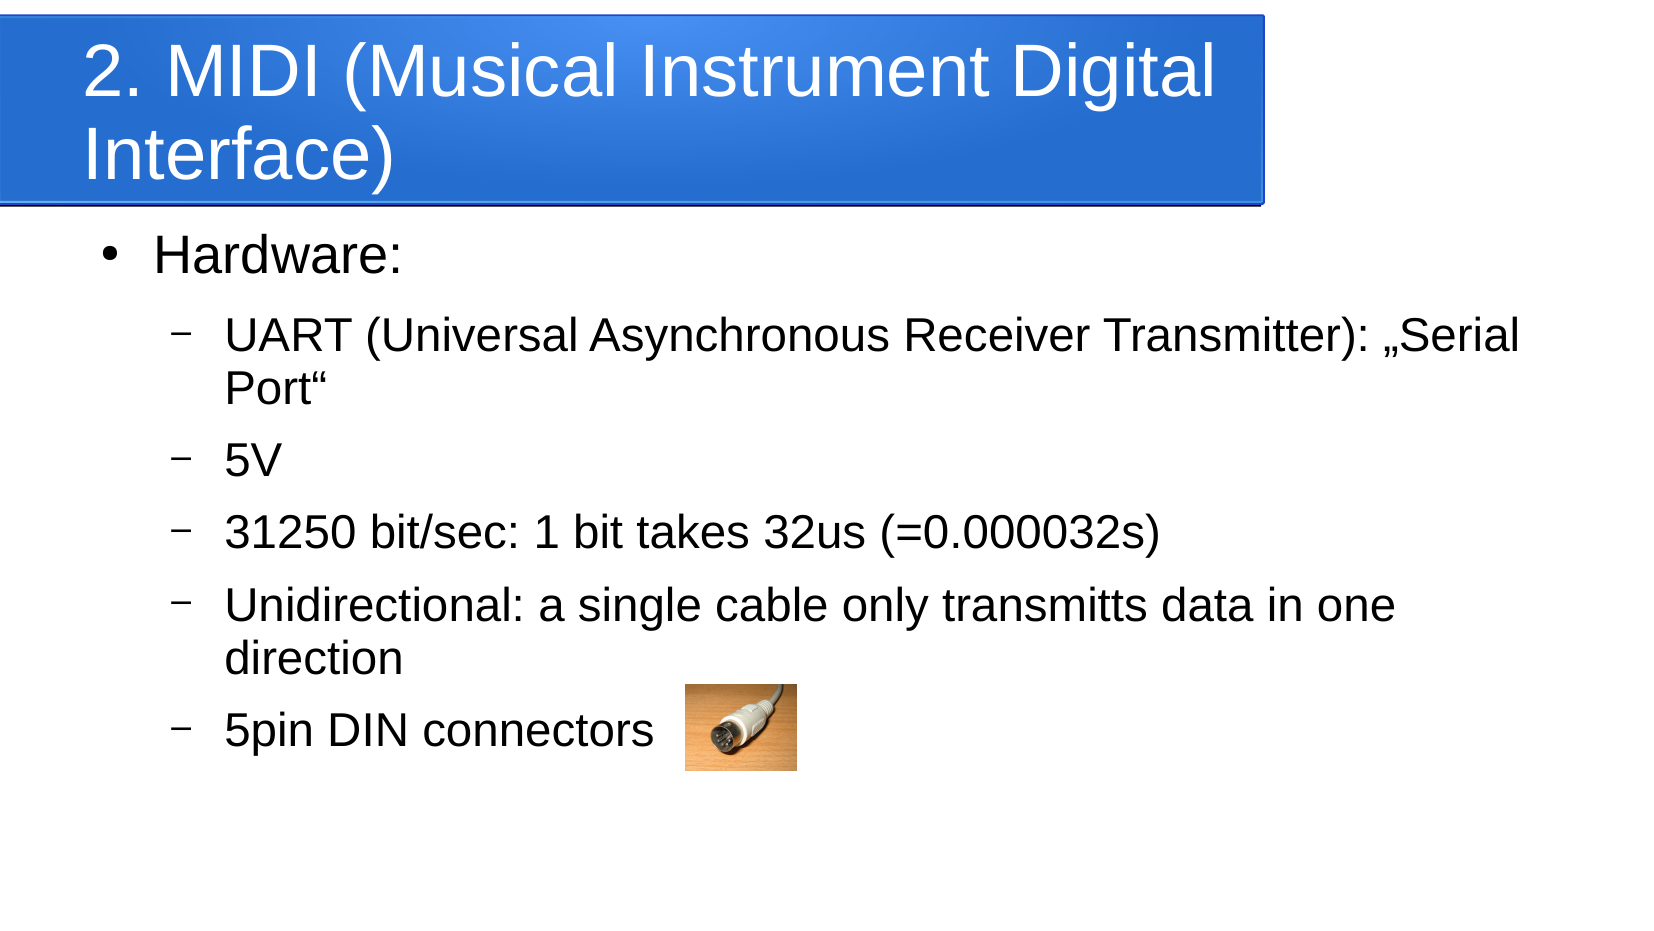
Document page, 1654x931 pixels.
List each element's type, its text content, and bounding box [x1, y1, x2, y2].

list Hardware: UART (Universal Asynchronous Receiver Transmitter): „Serial Port“ 5V 31250 bit/sec: 1 bit takes 32us (=0.000032s) Unidirectional: a single cable only transmitts data in one direction 5pin DIN connectors [82, 224, 1571, 764]
title 2. MIDI (Musical Instrument Digital Interface) [82, 29, 1235, 196]
picture [685, 684, 797, 771]
